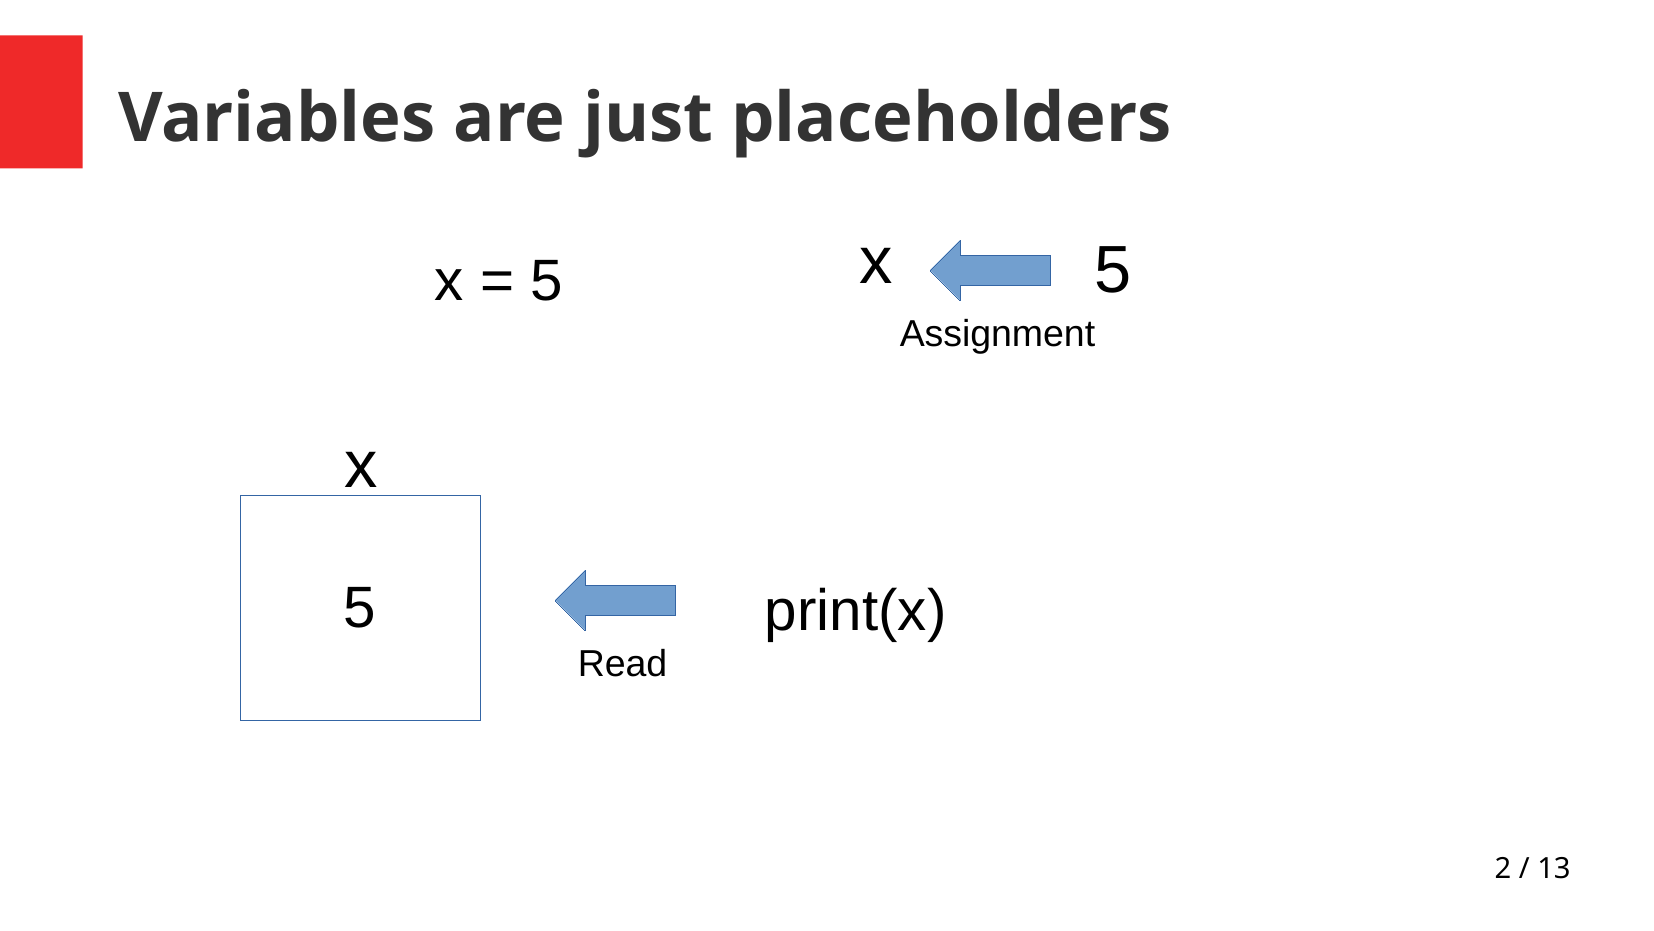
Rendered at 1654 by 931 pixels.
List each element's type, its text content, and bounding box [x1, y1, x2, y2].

text_box Read [555, 570, 676, 631]
text_box x = 5 [420, 240, 751, 320]
text_box 5 [240, 495, 481, 721]
title Variables are just placeholders [118, 37, 1571, 193]
text_box x [844, 215, 890, 305]
text_box print(x) [750, 570, 991, 650]
text_box 5 [1080, 225, 1126, 315]
text_box Assignment [930, 240, 1051, 301]
text_box x [330, 420, 376, 510]
